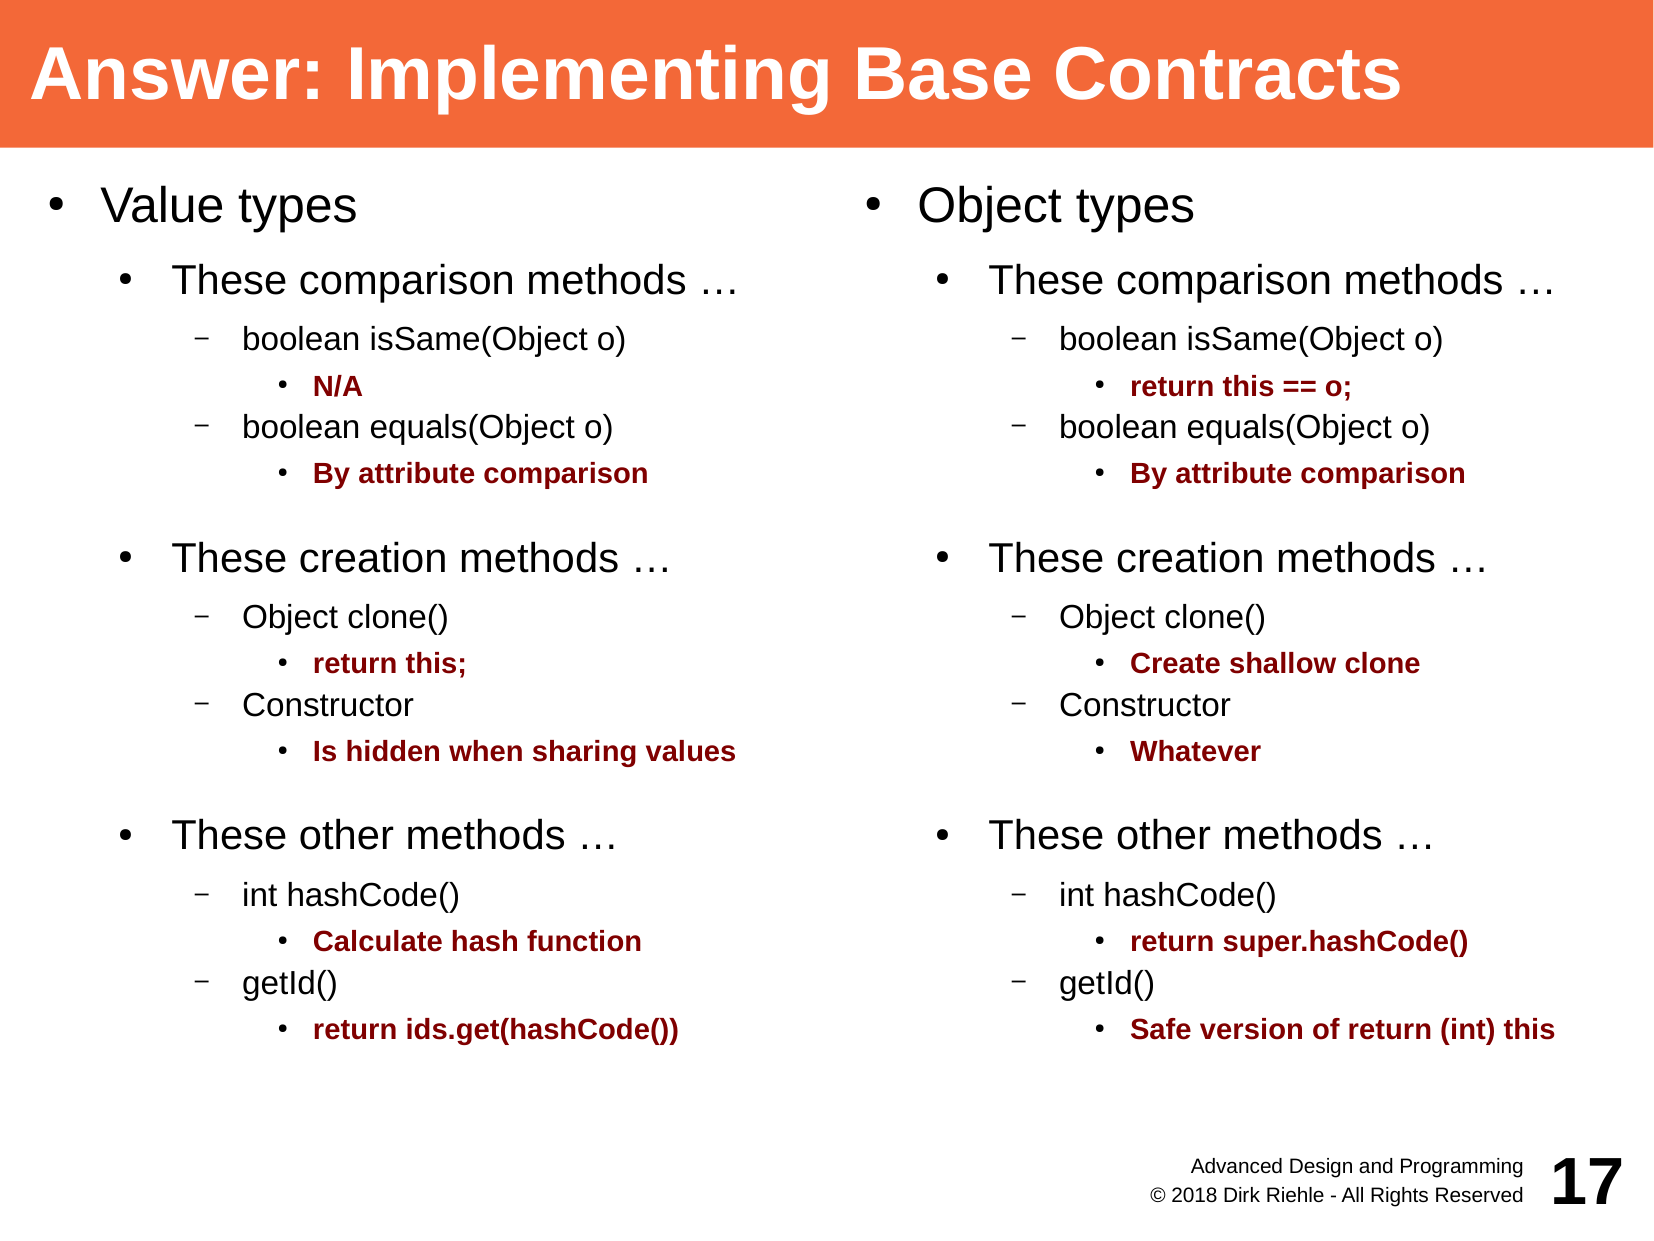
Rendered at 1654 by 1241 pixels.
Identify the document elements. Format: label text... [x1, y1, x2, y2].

list Object types These comparison methods … boolean isSame(Object o) return this == o; boolean equals(Object o) By attribute comparison These creation methods … Object clone() Create shallow clone Constructor Whatever These other methods … int hashCode() return super.hashCode() getId() Safe version of return (int) this [846, 177, 1625, 1063]
list Value types These comparison methods … boolean isSame(Object o) N/A boolean equals(Object o) By attribute comparison These creation methods … Object clone() return this; Constructor Is hidden when sharing values These other methods … int hashCode() Calculate hash function getId() return ids.get(hashCode()) [29, 177, 808, 1063]
title Answer: Implementing Base Contracts [0, 0, 1654, 148]
